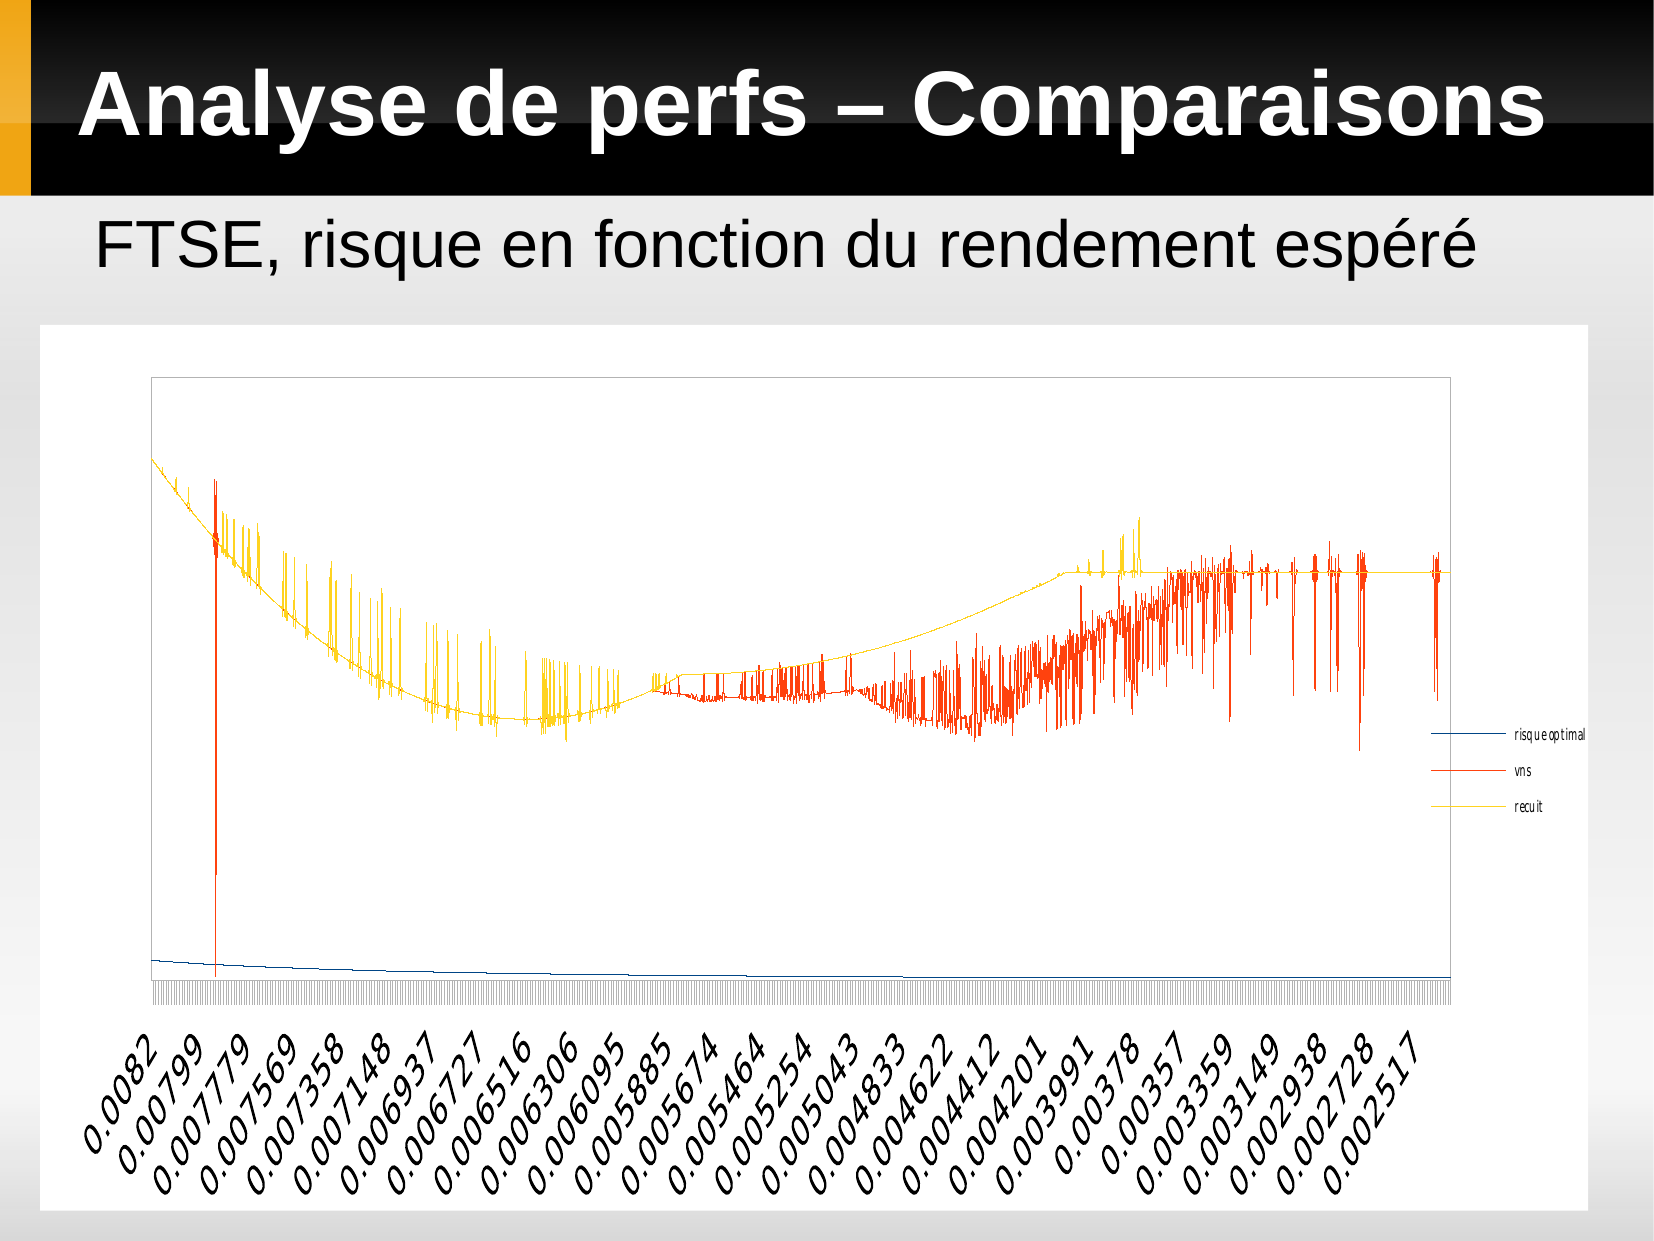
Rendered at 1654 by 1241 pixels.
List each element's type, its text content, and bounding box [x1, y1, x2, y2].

picture [0, 0, 1654, 1241]
list FTSE, risque en fonction du rendement espéré [76, 206, 1565, 1011]
chart [40, 324, 1595, 1211]
title Analyse de perfs – Comparaisons [76, 0, 1565, 206]
